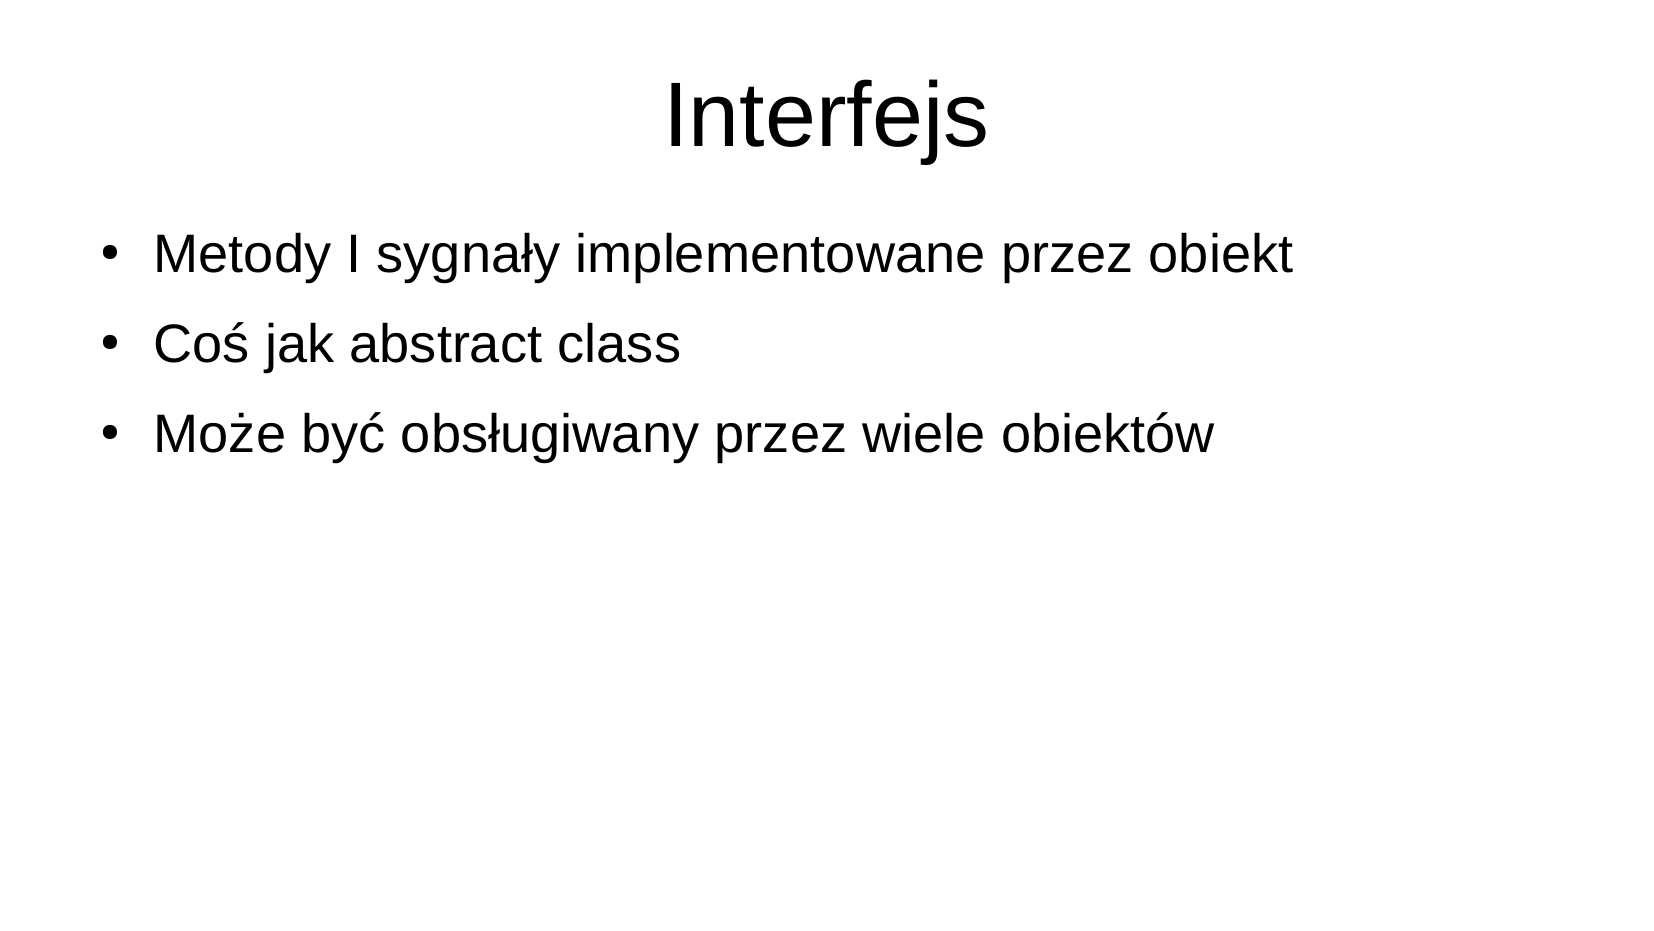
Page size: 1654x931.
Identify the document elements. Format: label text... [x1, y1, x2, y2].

title Interfejs [82, 37, 1571, 193]
list Metody I sygnały implementowane przez obiekt Coś jak abstract class Może być obsługiwany przez wiele obiektów [82, 223, 1571, 763]
